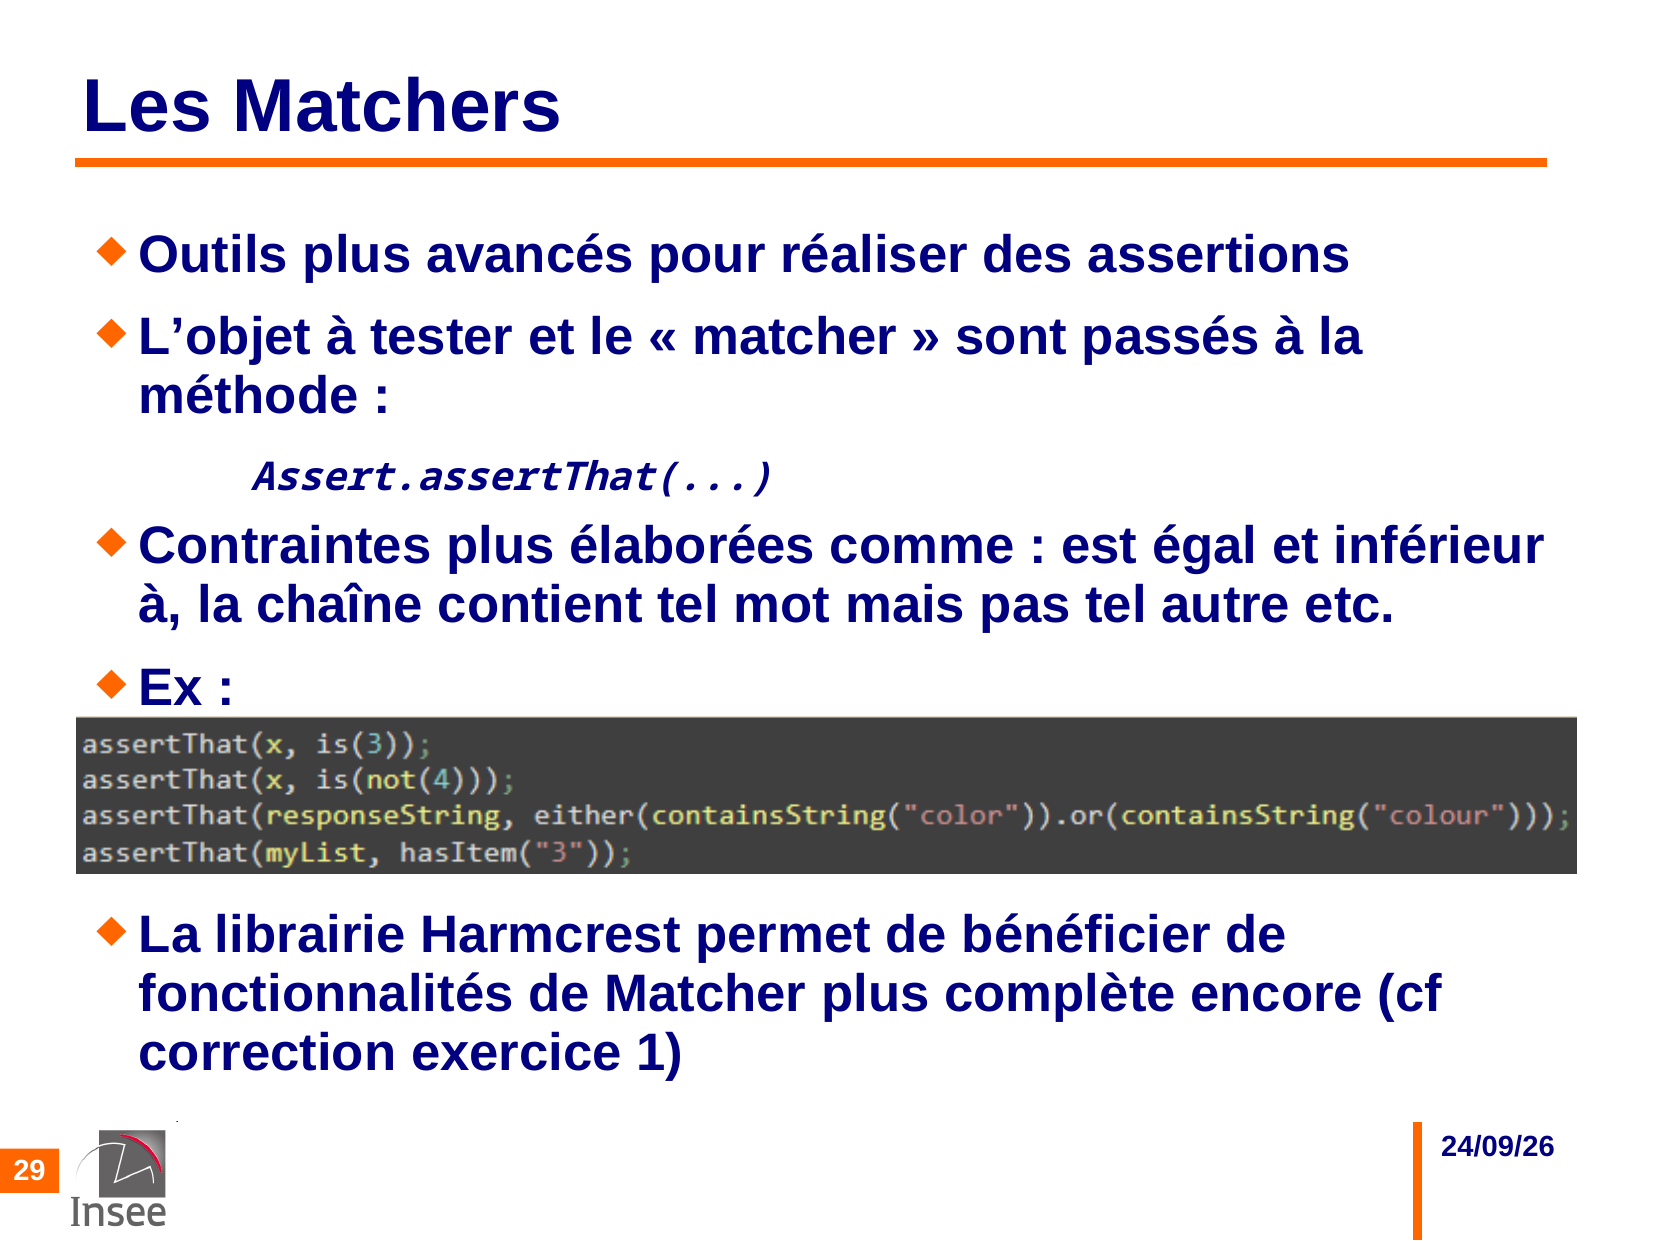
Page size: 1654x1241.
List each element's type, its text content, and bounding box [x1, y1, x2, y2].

picture [76, 716, 1577, 875]
list Outils plus avancés pour réaliser des assertions L’objet à tester et le « matcher » sont passés à la méthode : Assert.assertThat(...) Contraintes plus élaborées comme : est égal et inférieur à, la chaîne contient tel mot mais pas tel autre etc. Ex : La librairie Harmcrest permet de bénéficier de fonctionnalités de Matcher plus complète encore (cf correction exercice 1) [82, 224, 1571, 716]
title Les Matchers [82, 49, 1619, 163]
list Outils plus avancés pour réaliser des assertions L’objet à tester et le « matcher » sont passés à la méthode : Assert.assertThat(...) Contraintes plus élaborées comme : est égal et inférieur à, la chaîne contient tel mot mais pas tel autre etc. Ex : La librairie Harmcrest permet de bénéficier de fonctionnalités de Matcher plus complète encore (cf correction exercice 1) [82, 875, 1571, 1099]
picture [62, 1121, 178, 1241]
